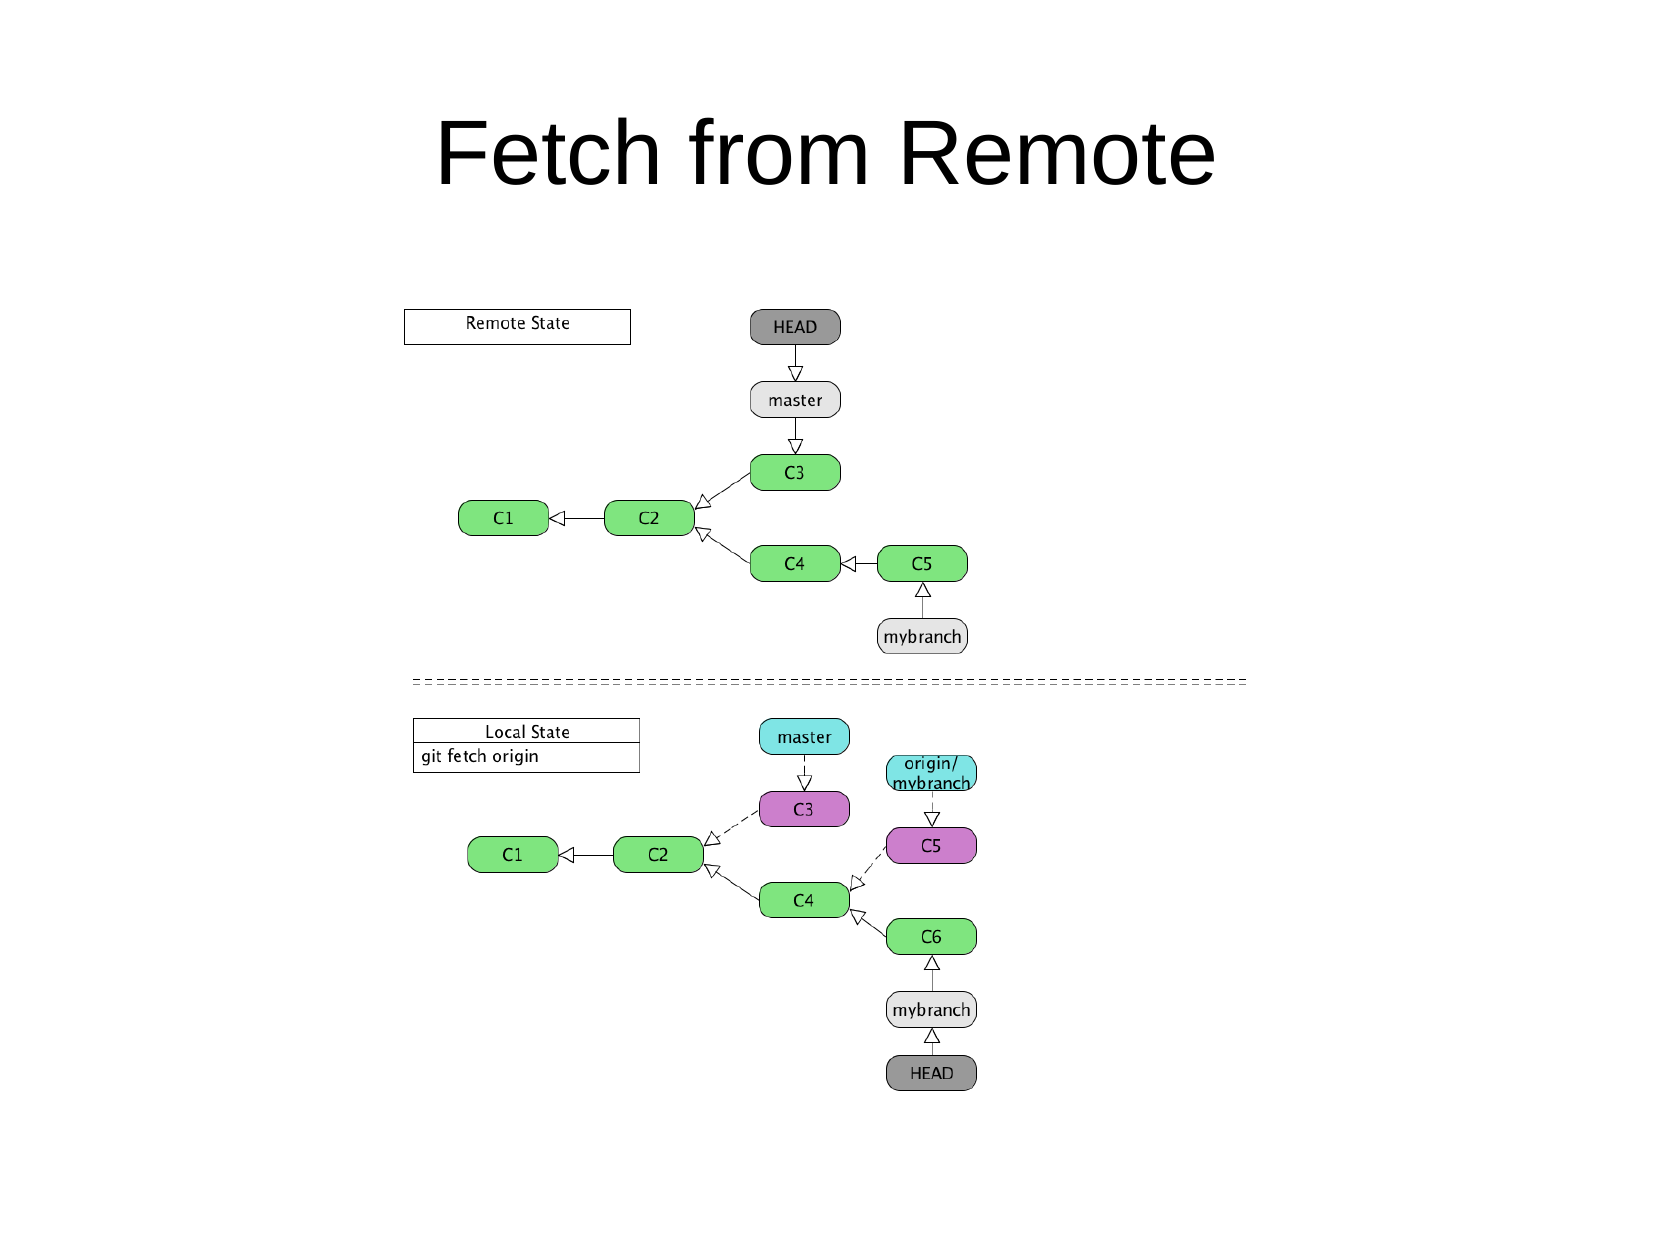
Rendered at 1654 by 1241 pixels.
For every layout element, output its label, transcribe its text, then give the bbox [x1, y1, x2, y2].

picture [367, 290, 1286, 1109]
title Fetch from Remote [82, 49, 1571, 257]
